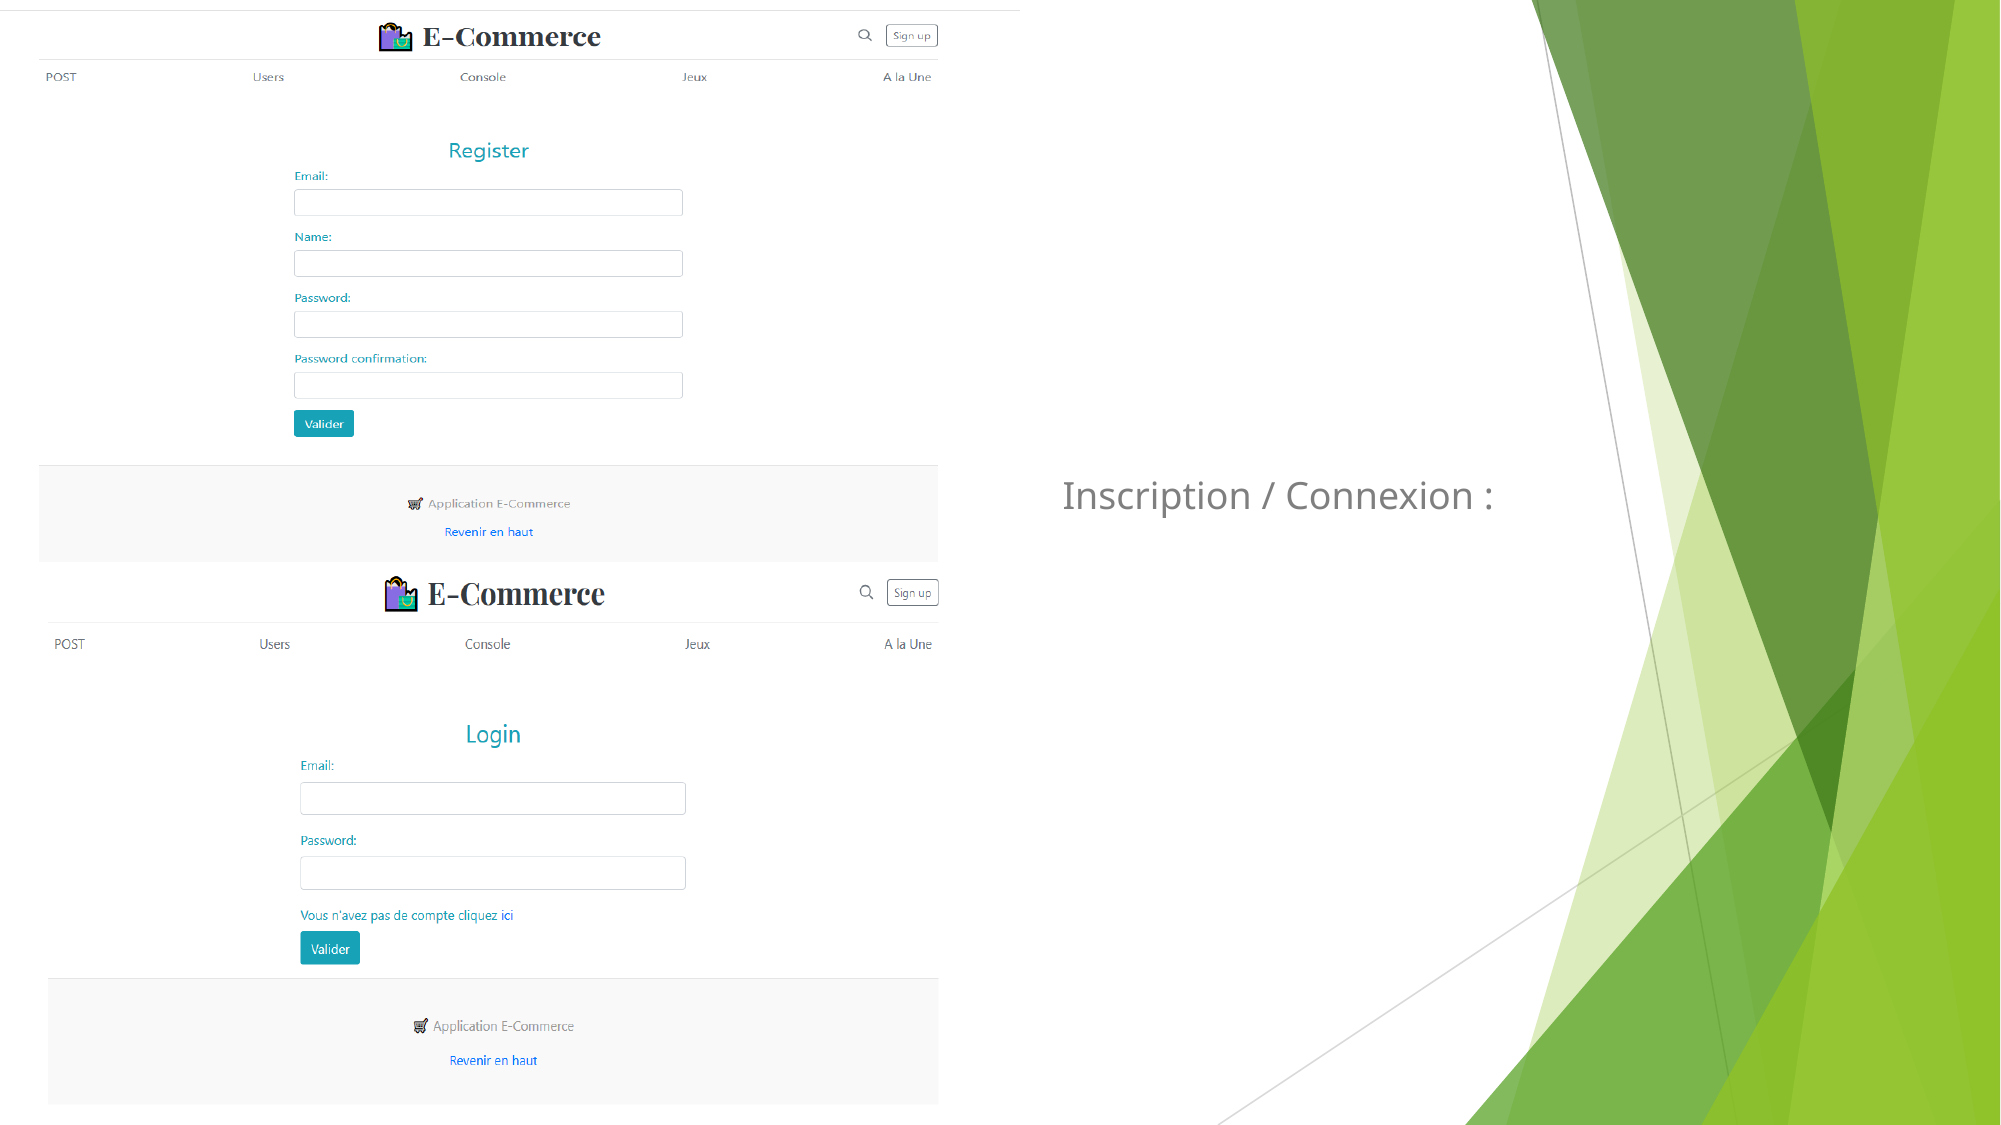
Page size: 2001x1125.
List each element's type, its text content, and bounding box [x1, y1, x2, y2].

list Inscription / Connexion : [1020, 464, 1959, 542]
picture [0, 10, 1020, 1125]
